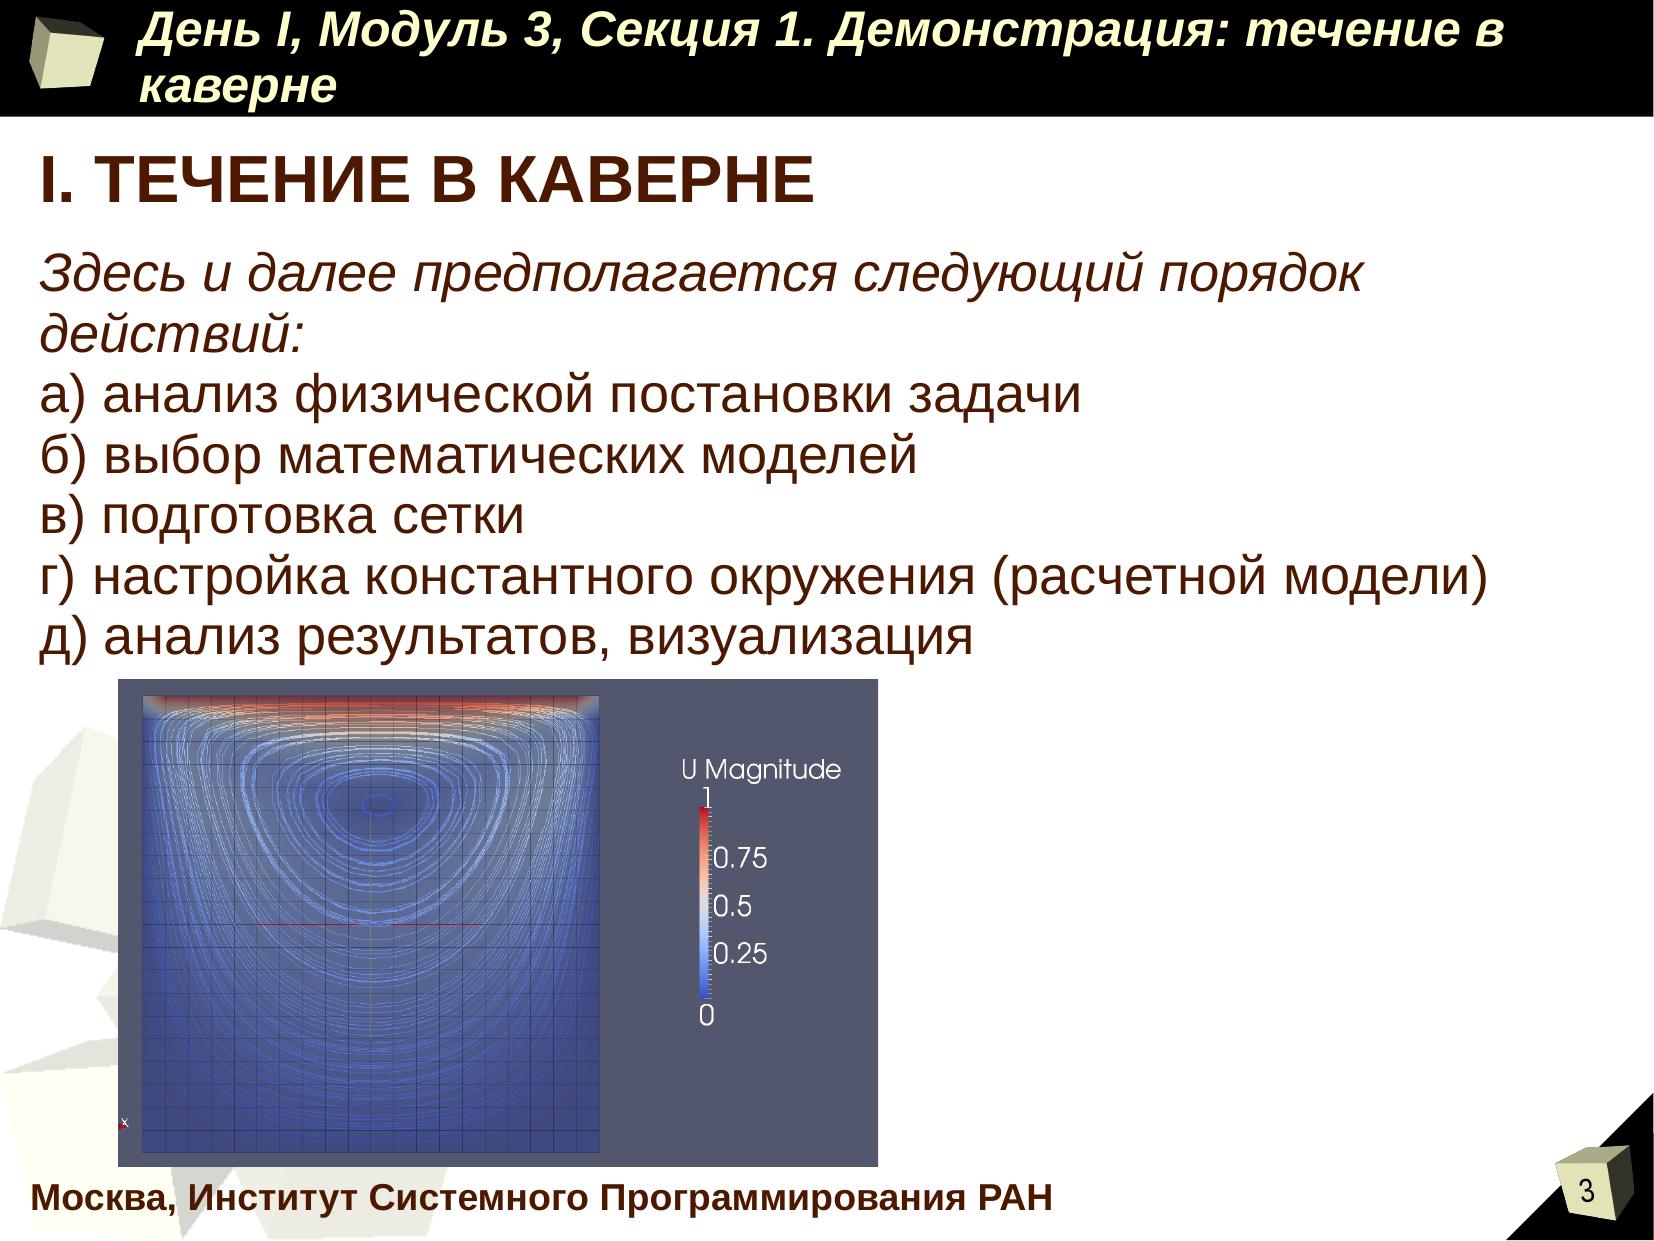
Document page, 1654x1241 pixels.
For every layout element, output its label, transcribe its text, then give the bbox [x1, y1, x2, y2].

picture [0, 679, 879, 1241]
text_box Здесь и далее предполагается следующий порядок действий: а) анализ физической постановки задачи б) выбор математических моделей в) подготовка сетки г) настройка константного окружения (расчетной модели) д) анализ результатов, визуализация [24, 235, 1625, 680]
text_box I. ТЕЧЕНИЕ В КАВЕРНЕ [24, 134, 1625, 225]
picture [464, 1193, 472, 1198]
